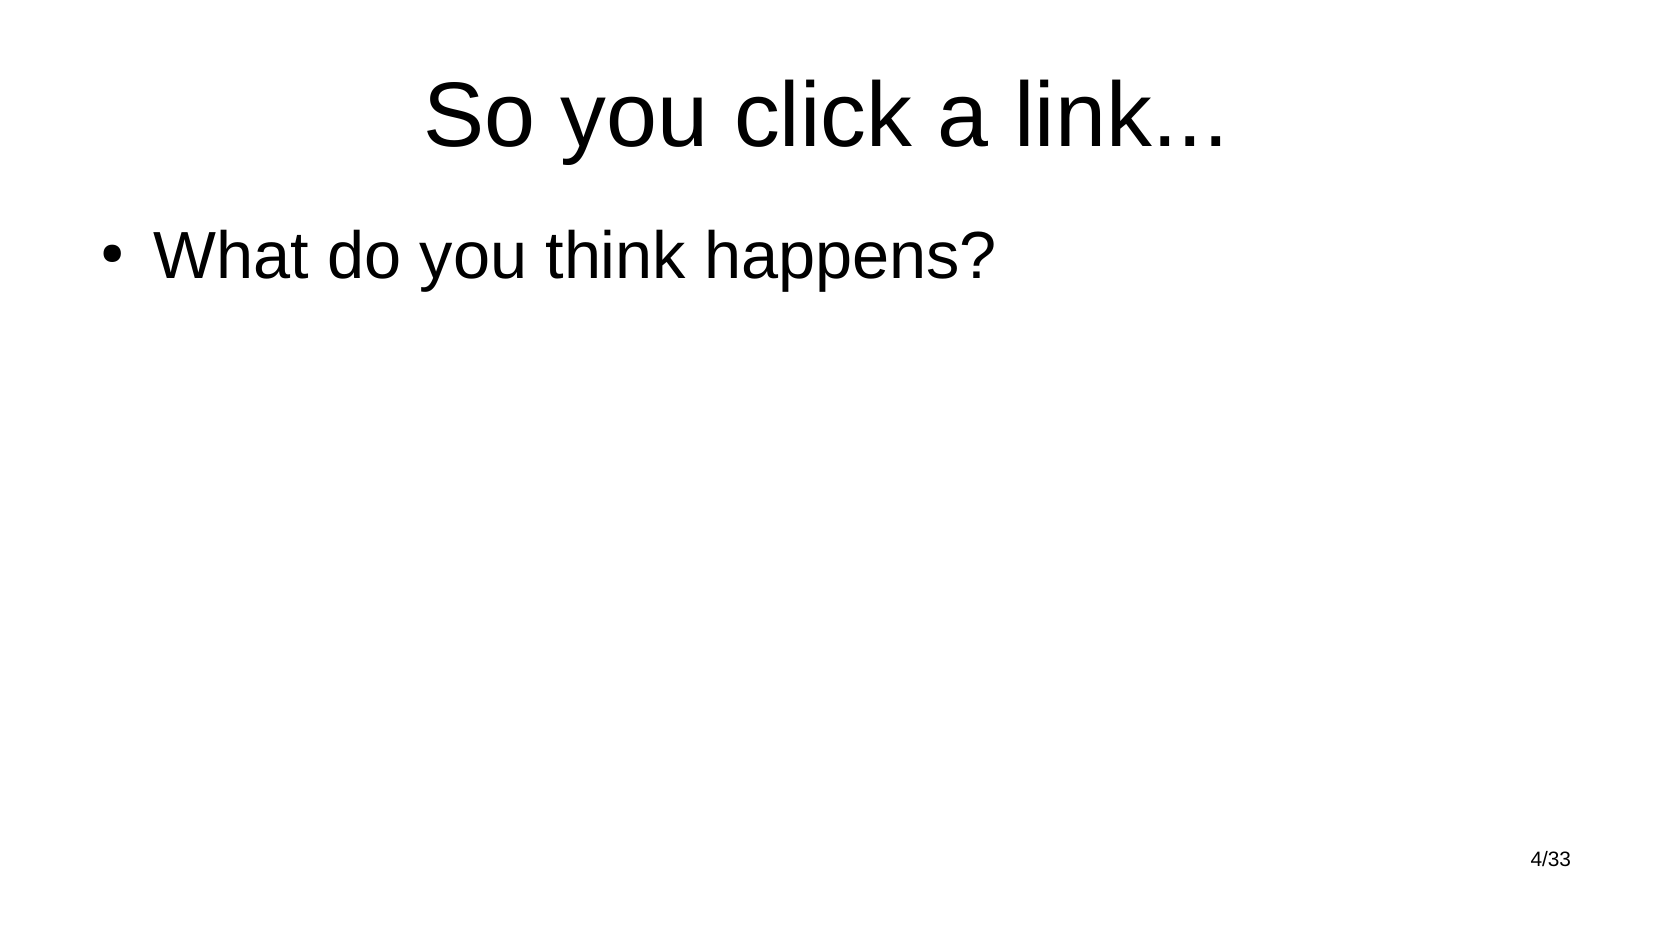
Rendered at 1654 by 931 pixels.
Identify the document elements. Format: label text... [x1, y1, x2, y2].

list What do you think happens? [82, 217, 1571, 758]
title So you click a link... [82, 37, 1571, 193]
